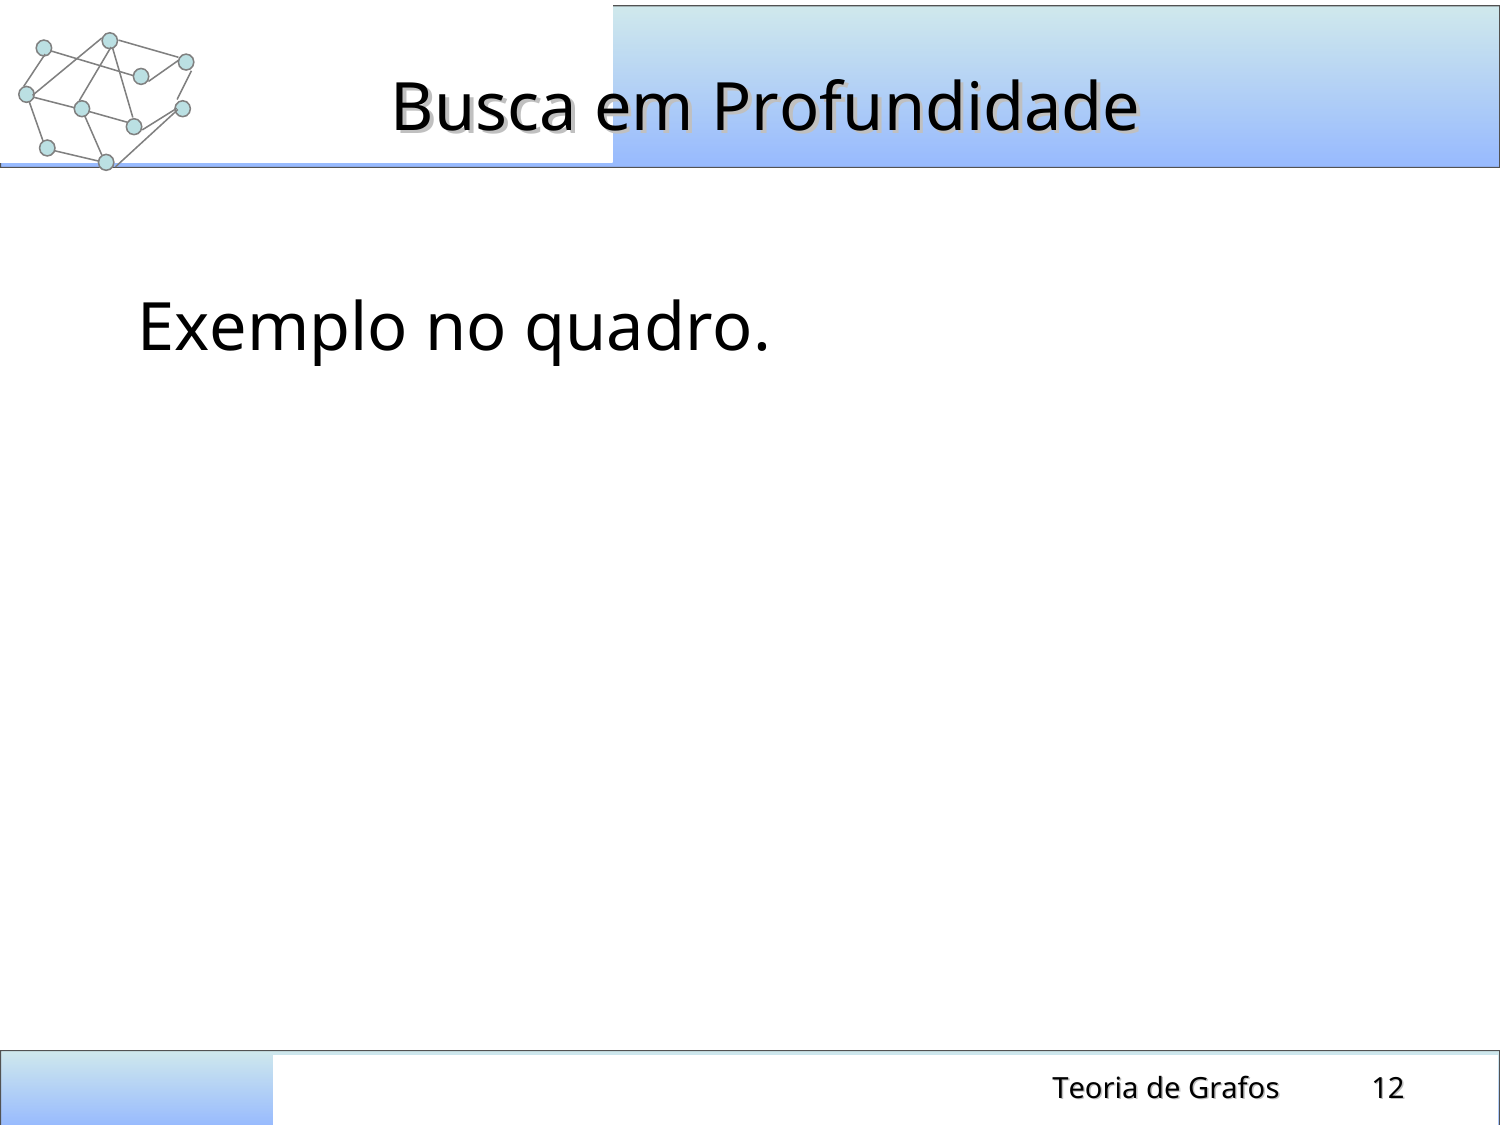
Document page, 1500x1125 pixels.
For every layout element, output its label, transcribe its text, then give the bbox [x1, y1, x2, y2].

title Busca em Profundidade [237, 48, 1295, 144]
list Exemplo no quadro. [137, 262, 1445, 955]
